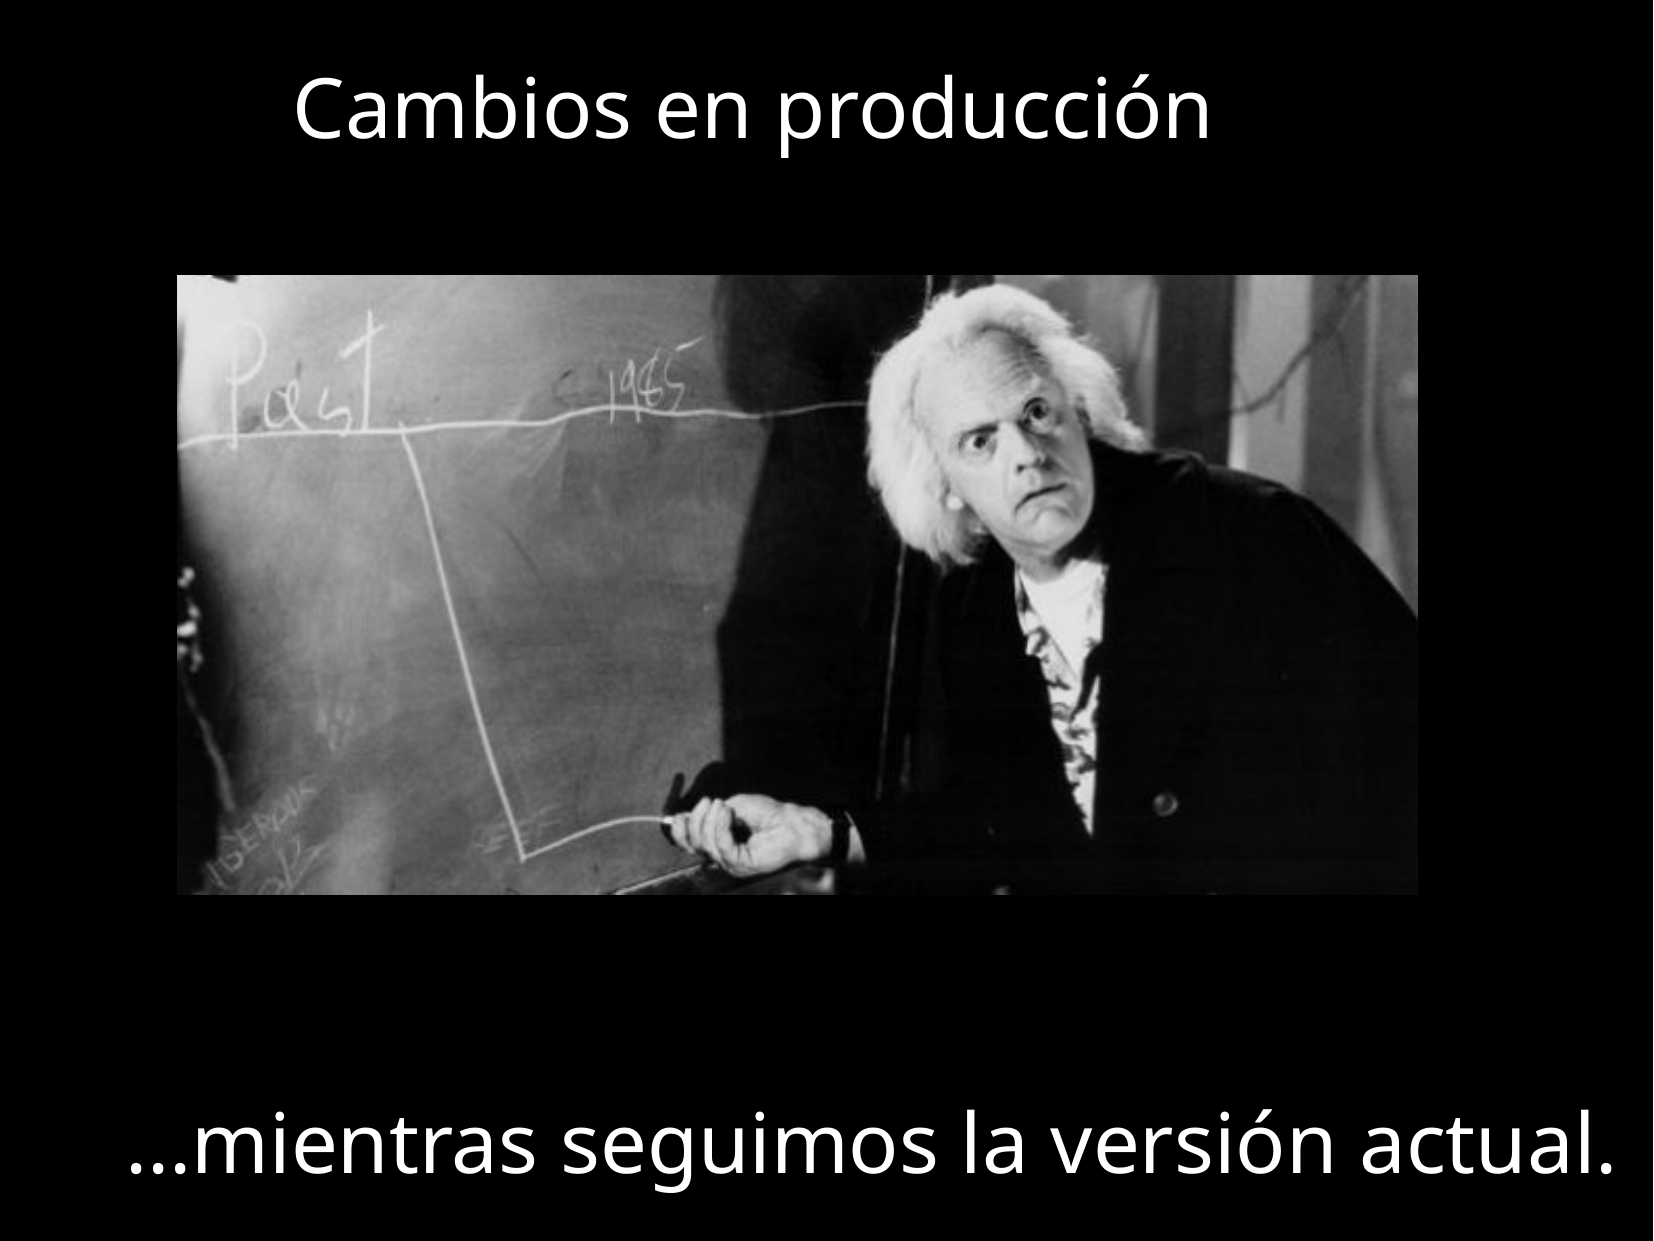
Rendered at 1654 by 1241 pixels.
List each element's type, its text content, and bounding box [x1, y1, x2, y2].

picture [177, 275, 1418, 895]
text_box Cambios en producción [242, 42, 1653, 166]
text_box ...mientras seguimos la versión actual. [75, 1077, 1653, 1201]
